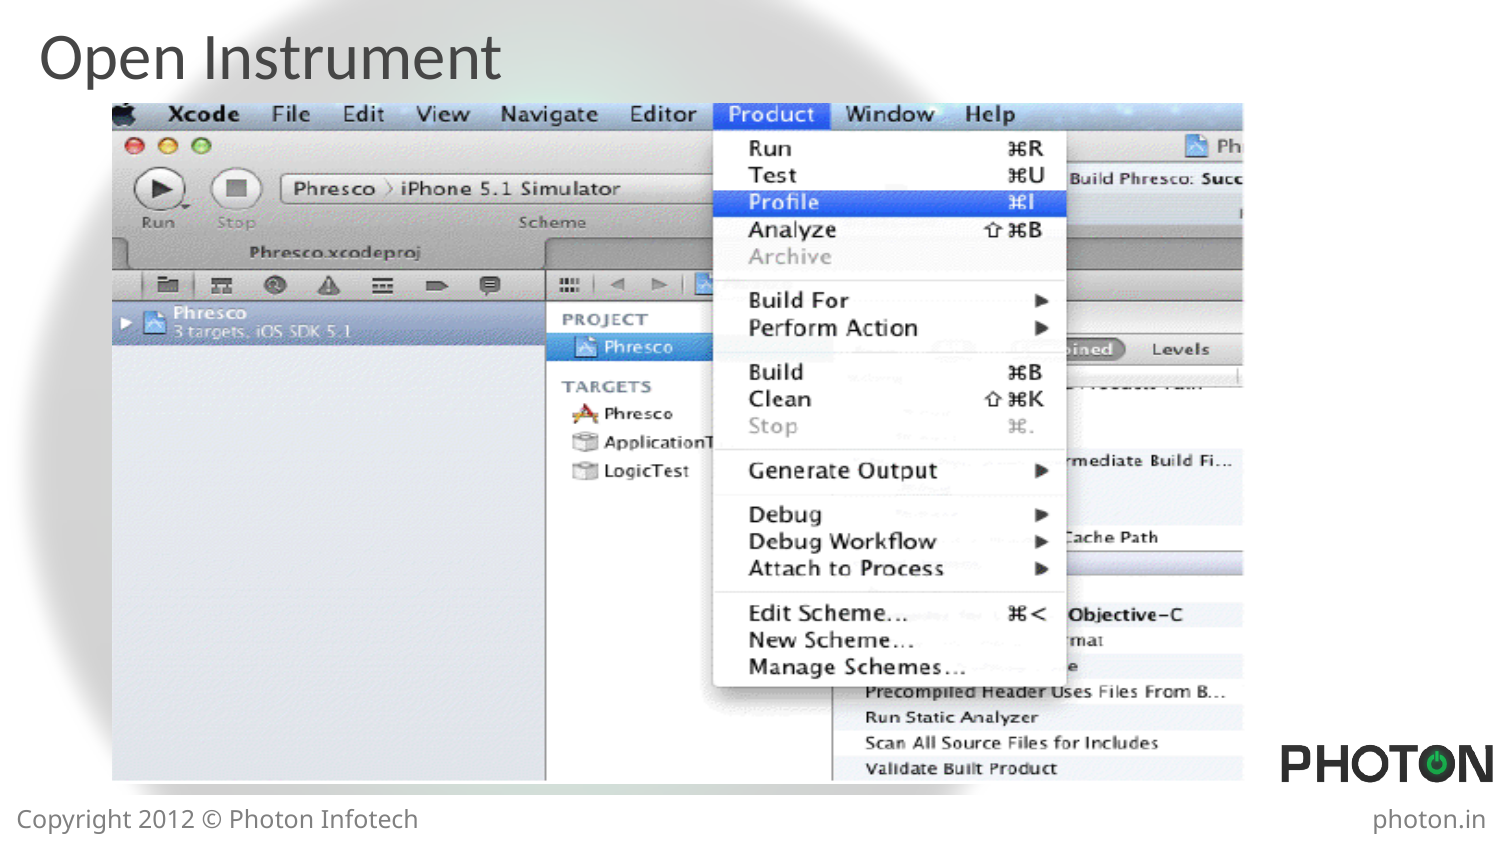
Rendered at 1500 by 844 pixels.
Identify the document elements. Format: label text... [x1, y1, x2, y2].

picture [0, 0, 1497, 795]
title Open Instrument [25, 0, 1463, 125]
